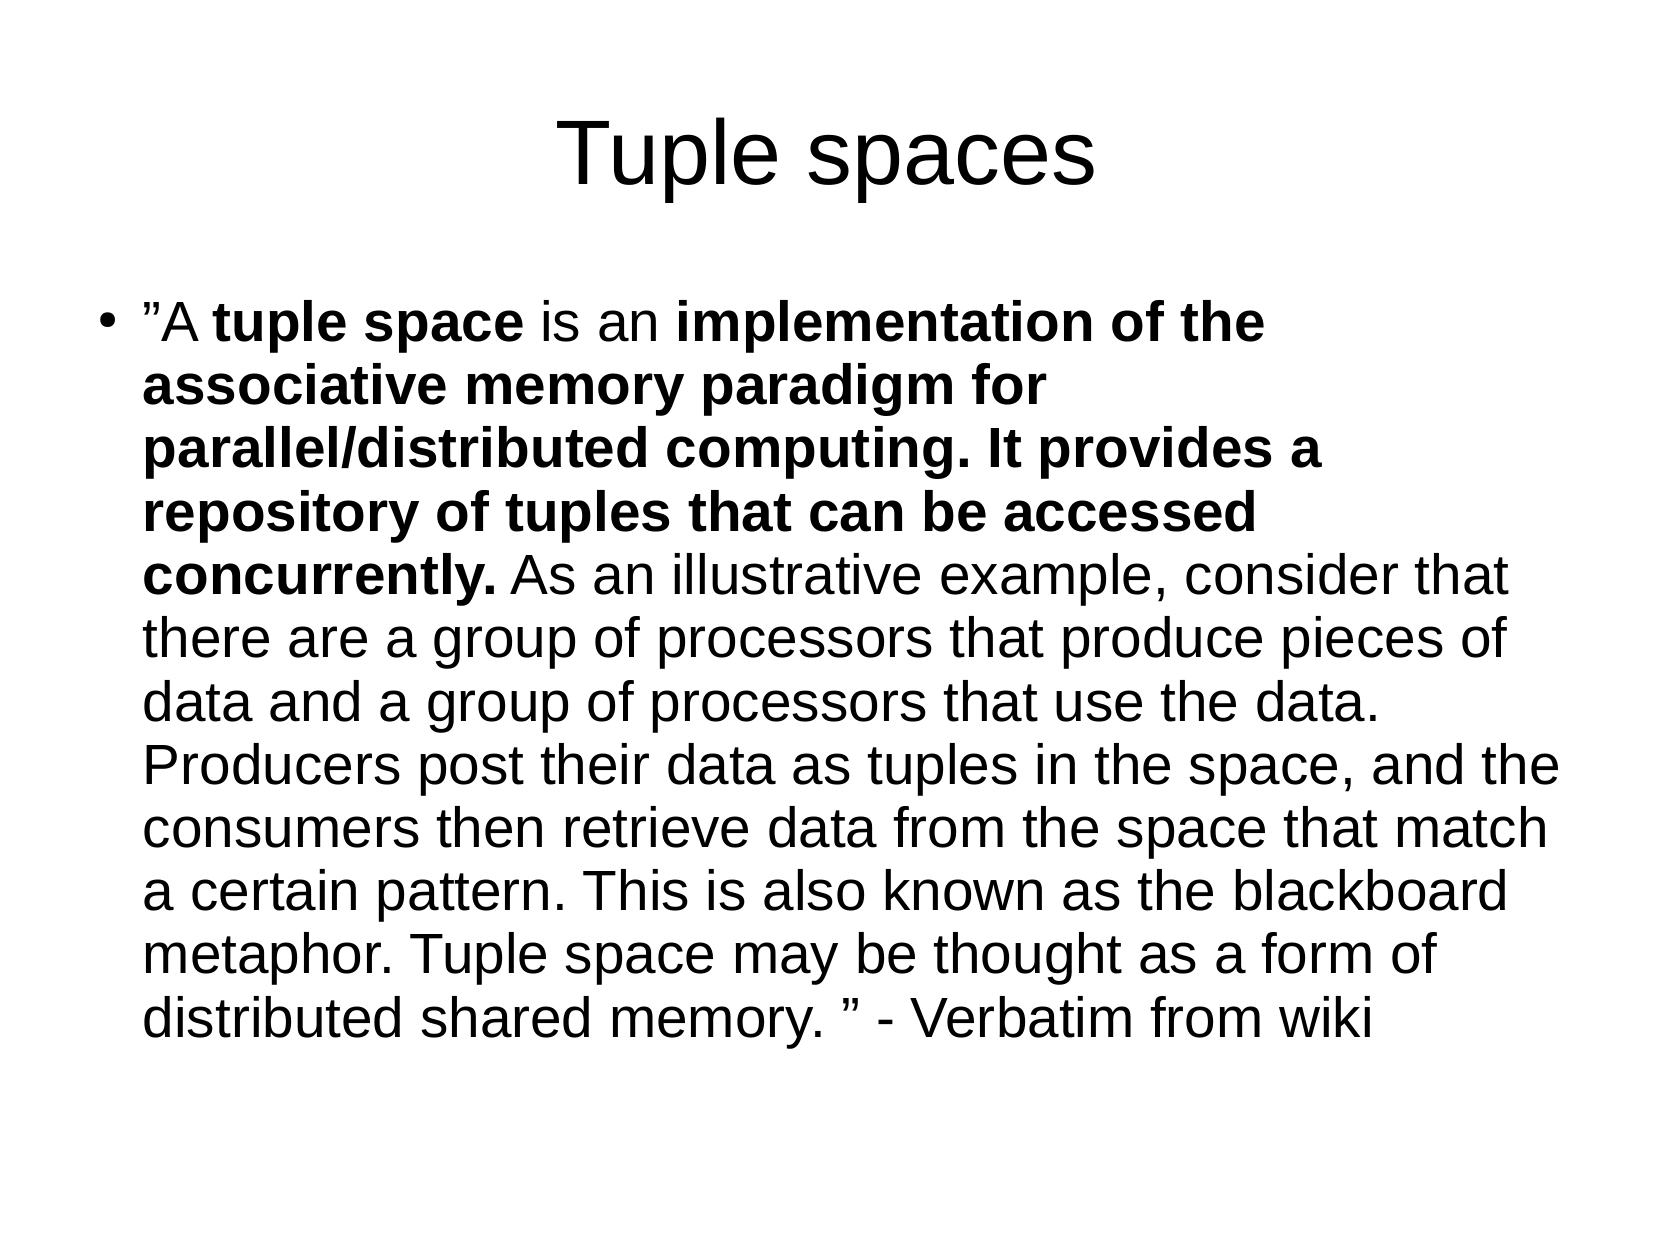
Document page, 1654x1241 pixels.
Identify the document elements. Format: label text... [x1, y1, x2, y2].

list ”A tuple space is an implementation of the associative memory paradigm for parallel/distributed computing. It provides a repository of tuples that can be accessed concurrently. As an illustrative example, consider that there are a group of processors that produce pieces of data and a group of processors that use the data. Producers post their data as tuples in the space, and the consumers then retrieve data from the space that match a certain pattern. This is also known as the blackboard metaphor. Tuple space may be thought as a form of distributed shared memory. ” - Verbatim from wiki [82, 290, 1571, 1109]
title Tuple spaces [82, 56, 1571, 250]
